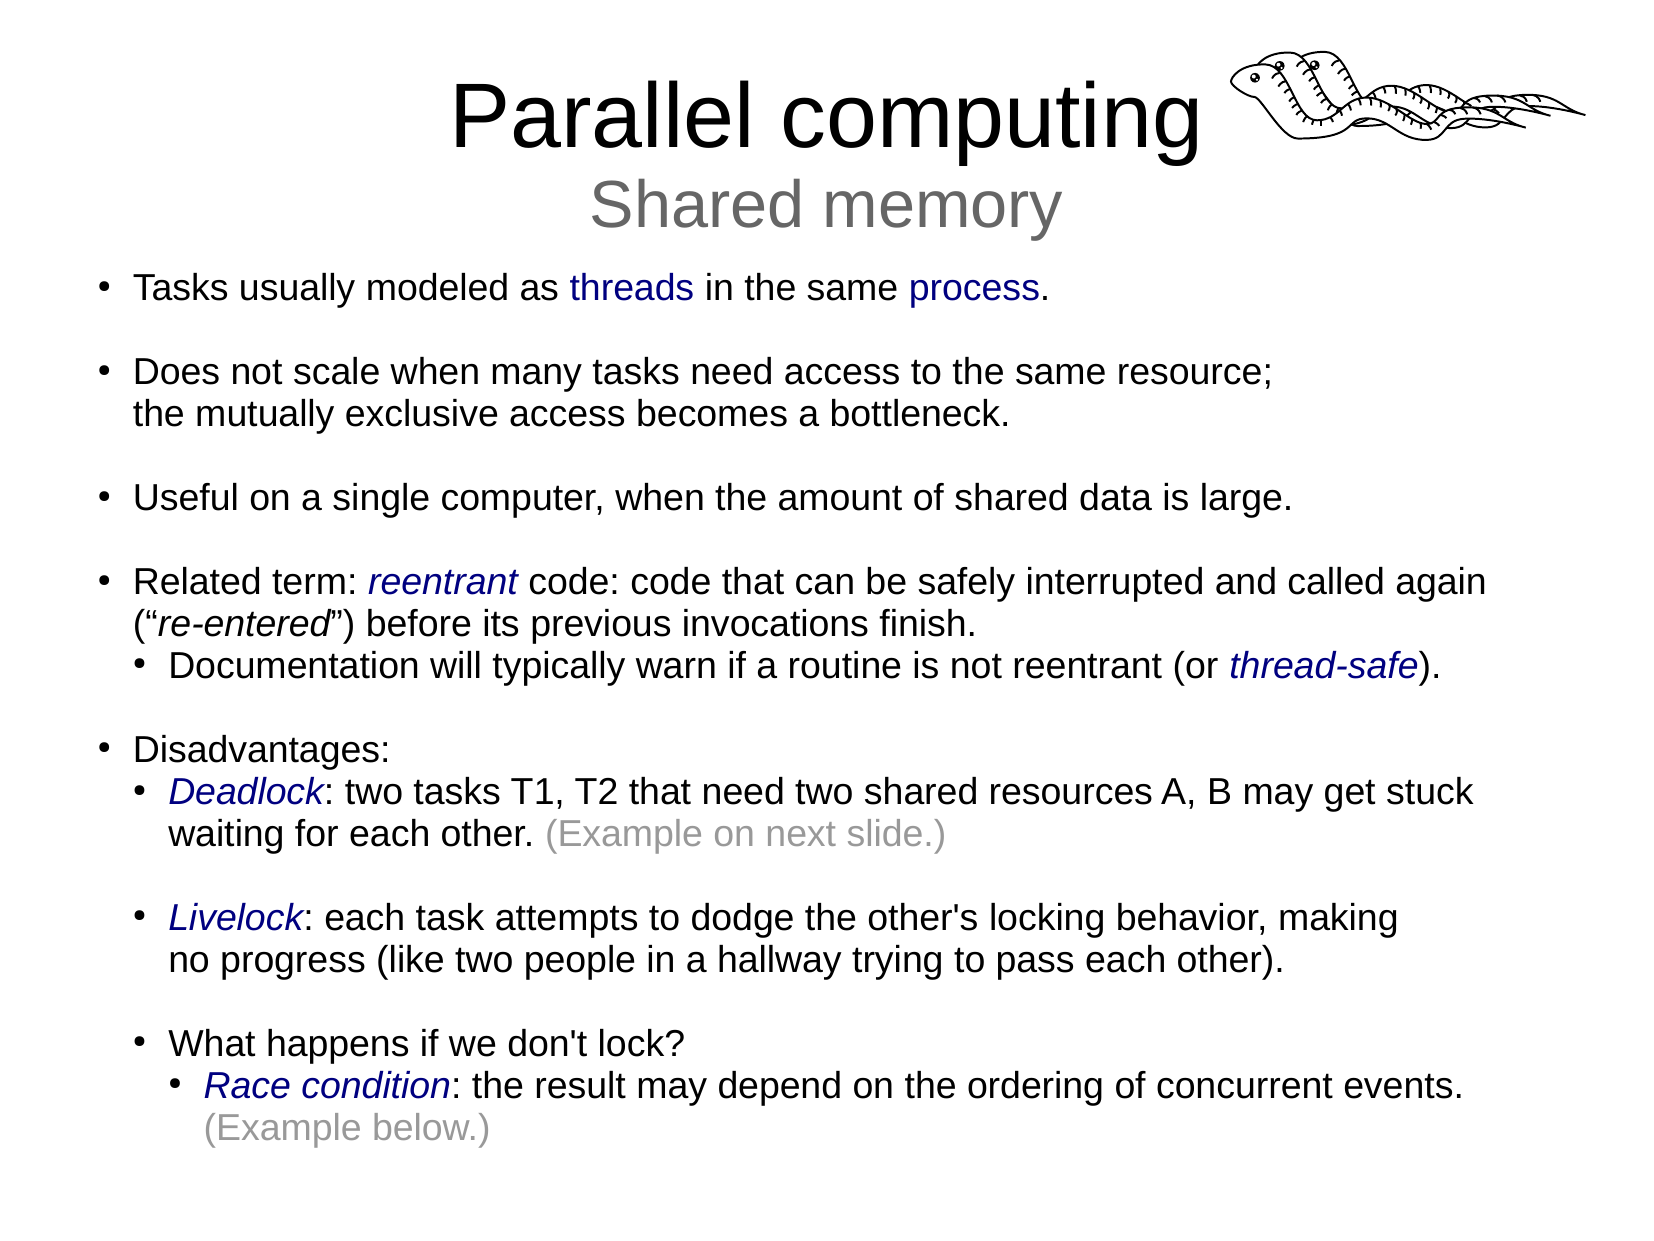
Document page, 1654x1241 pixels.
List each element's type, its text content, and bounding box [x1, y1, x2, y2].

picture [1230, 50, 1586, 141]
text_box Tasks usually modeled as threads in the same process. Does not scale when many tasks need access to the same resource; the mutually exclusive access becomes a bottleneck. Useful on a single computer, when the amount of shared data is large. Related term: reentrant code: code that can be safely interrupted and called again (“re-entered”) before its previous invocations finish. Documentation will typically warn if a routine is not reentrant (or thread-safe). Disadvantages: Deadlock: two tasks T1, T2 that need two shared resources A, B may get stuck waiting for each other. (Example on next slide.) Livelock: each task attempts to dodge the other's locking behavior, making no progress (like two people in a hallway trying to pass each other). What happens if we don't lock? Race condition: the result may depend on the ordering of concurrent events. (Example below.) [82, 216, 1561, 1195]
title Parallel computing Shared memory [82, 49, 1571, 257]
